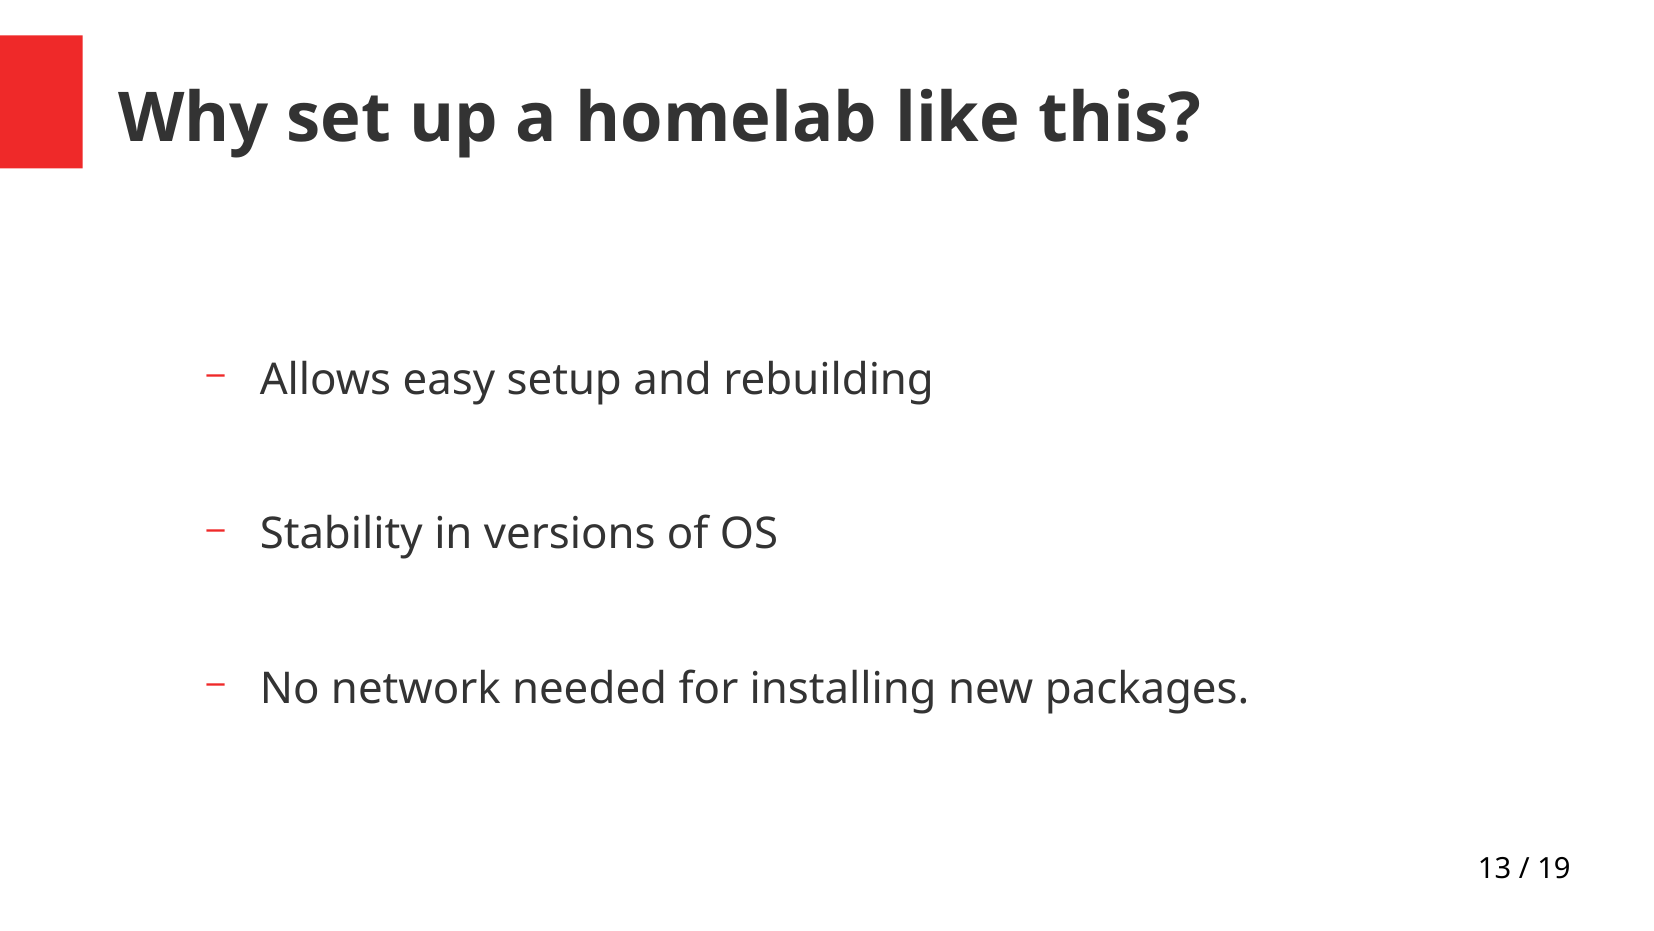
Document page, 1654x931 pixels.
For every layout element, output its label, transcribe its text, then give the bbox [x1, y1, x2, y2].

title Why set up a homelab like this? [118, 37, 1571, 193]
list Allows easy setup and rebuilding Stability in versions of OS No network needed for installing new packages. [118, 265, 1536, 806]
